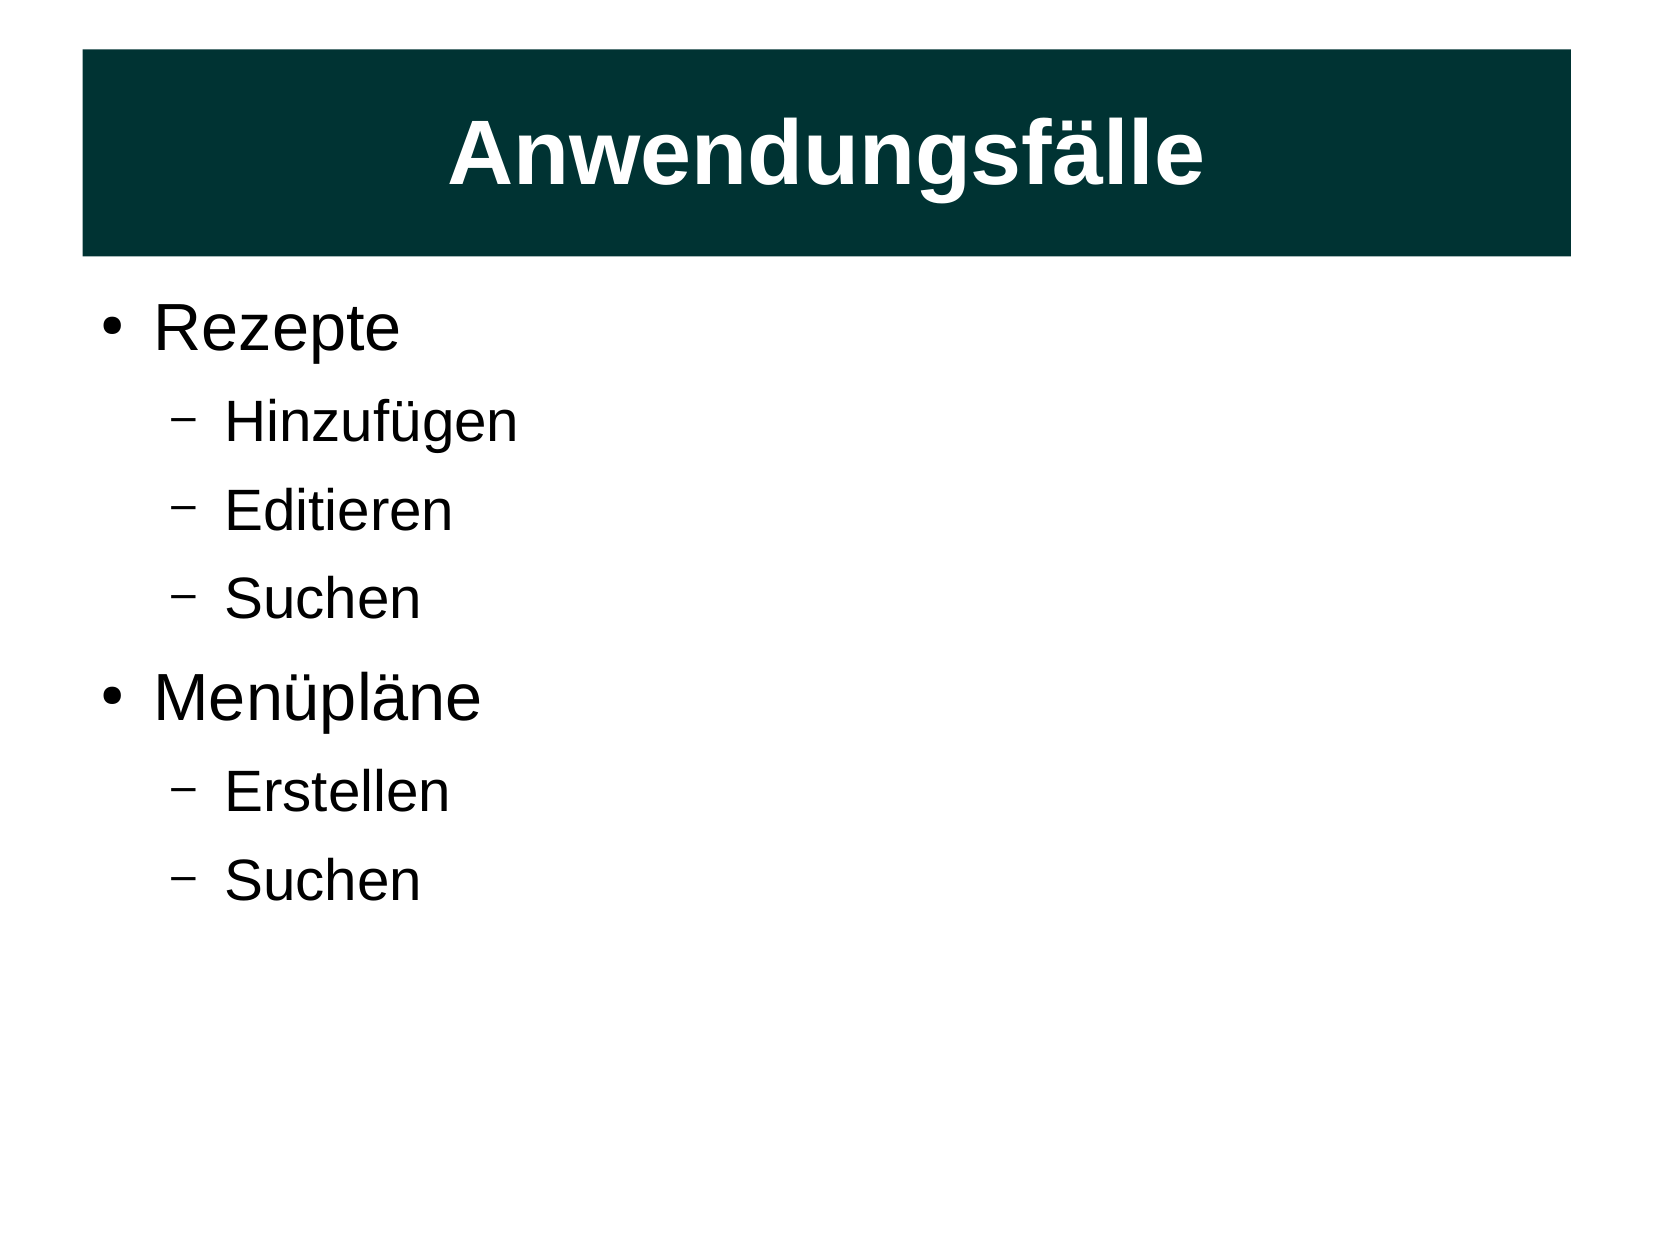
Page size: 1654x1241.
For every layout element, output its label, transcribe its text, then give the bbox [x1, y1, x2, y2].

list Rezepte Hinzufügen Editieren Suchen Menüpläne Erstellen Suchen [82, 290, 1571, 1010]
title Anwendungsfälle [82, 49, 1571, 257]
